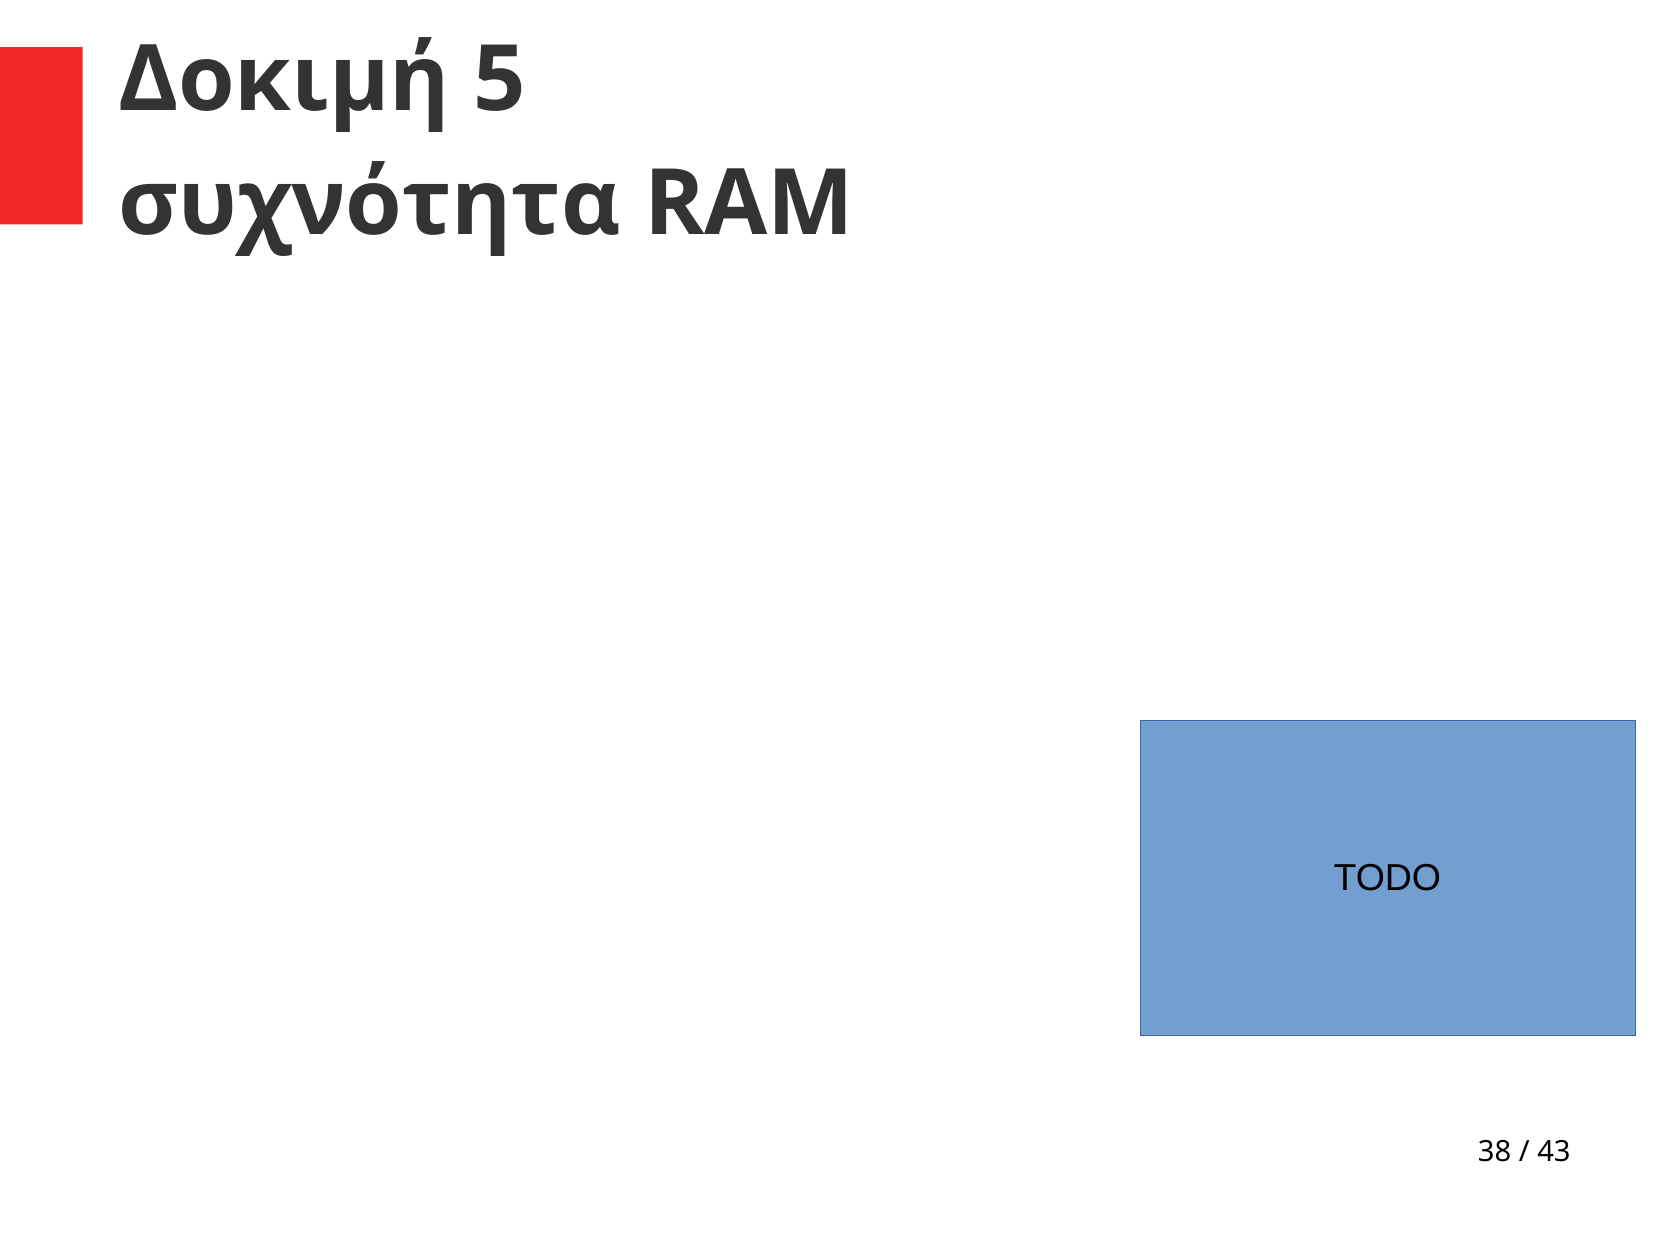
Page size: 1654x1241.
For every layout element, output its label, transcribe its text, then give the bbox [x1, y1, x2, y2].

title Δοκιμή 5 συχνότητα RAM [118, 30, 1606, 245]
text_box TODO [1140, 720, 1636, 1036]
